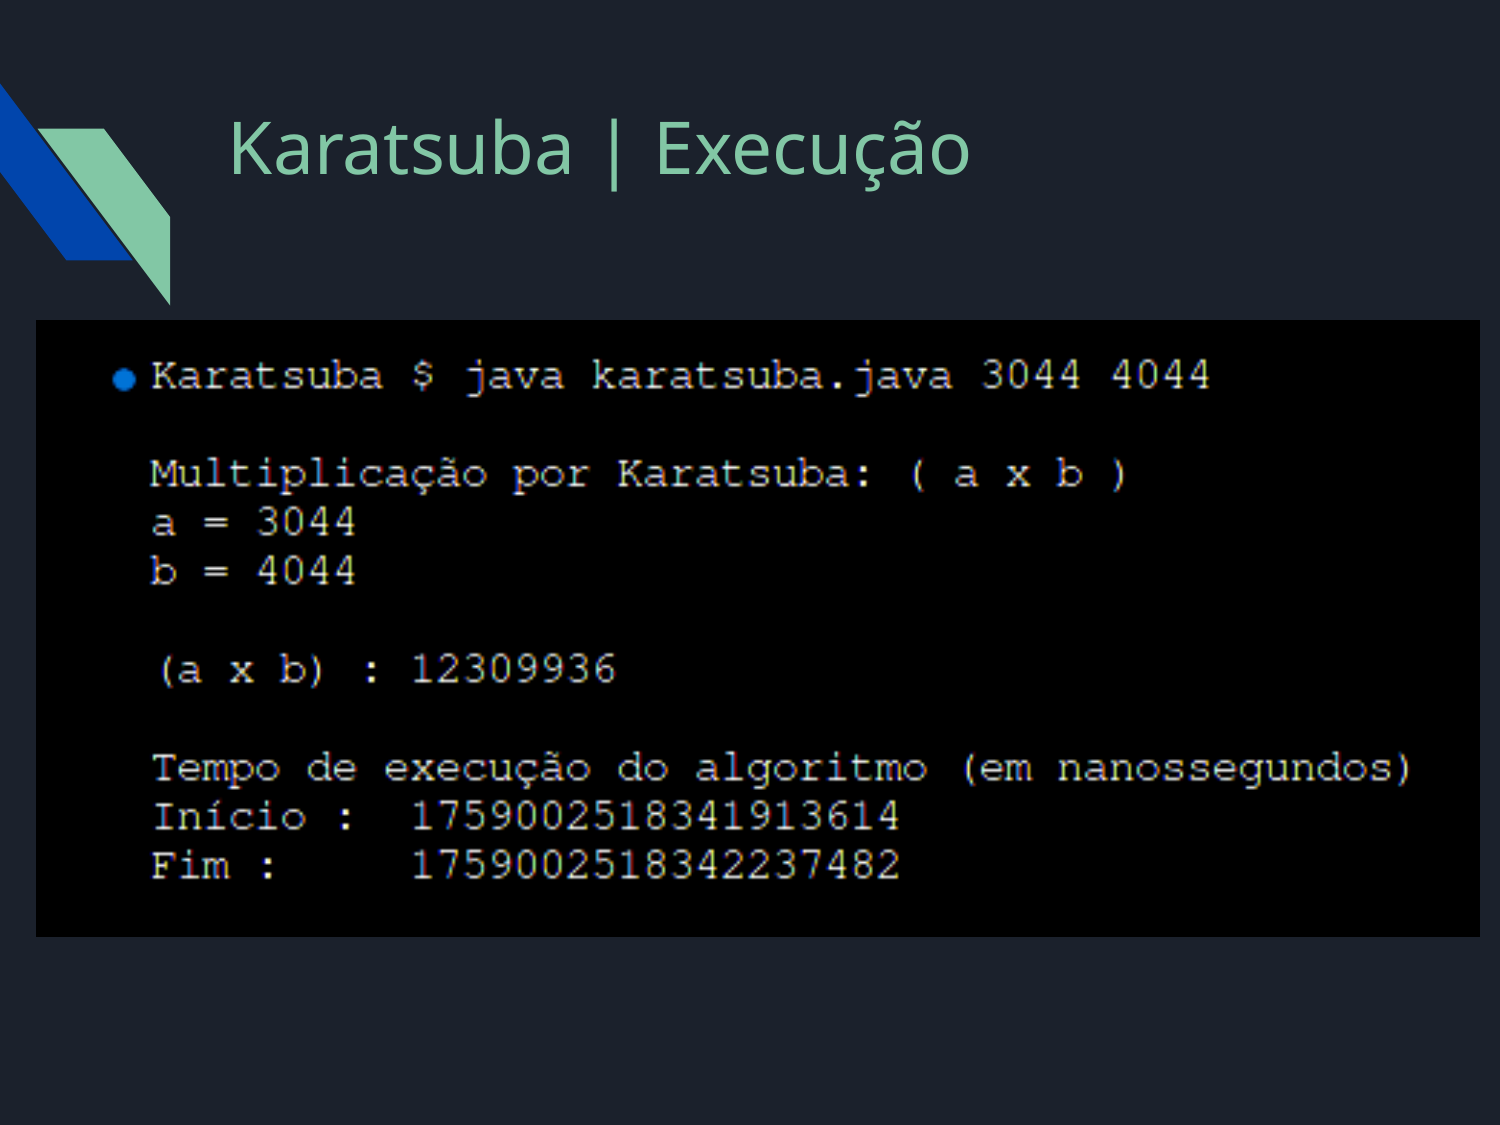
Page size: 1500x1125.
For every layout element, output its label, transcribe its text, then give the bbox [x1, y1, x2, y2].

title Karatsuba | Execução [212, 86, 1368, 287]
picture [36, 320, 1480, 937]
